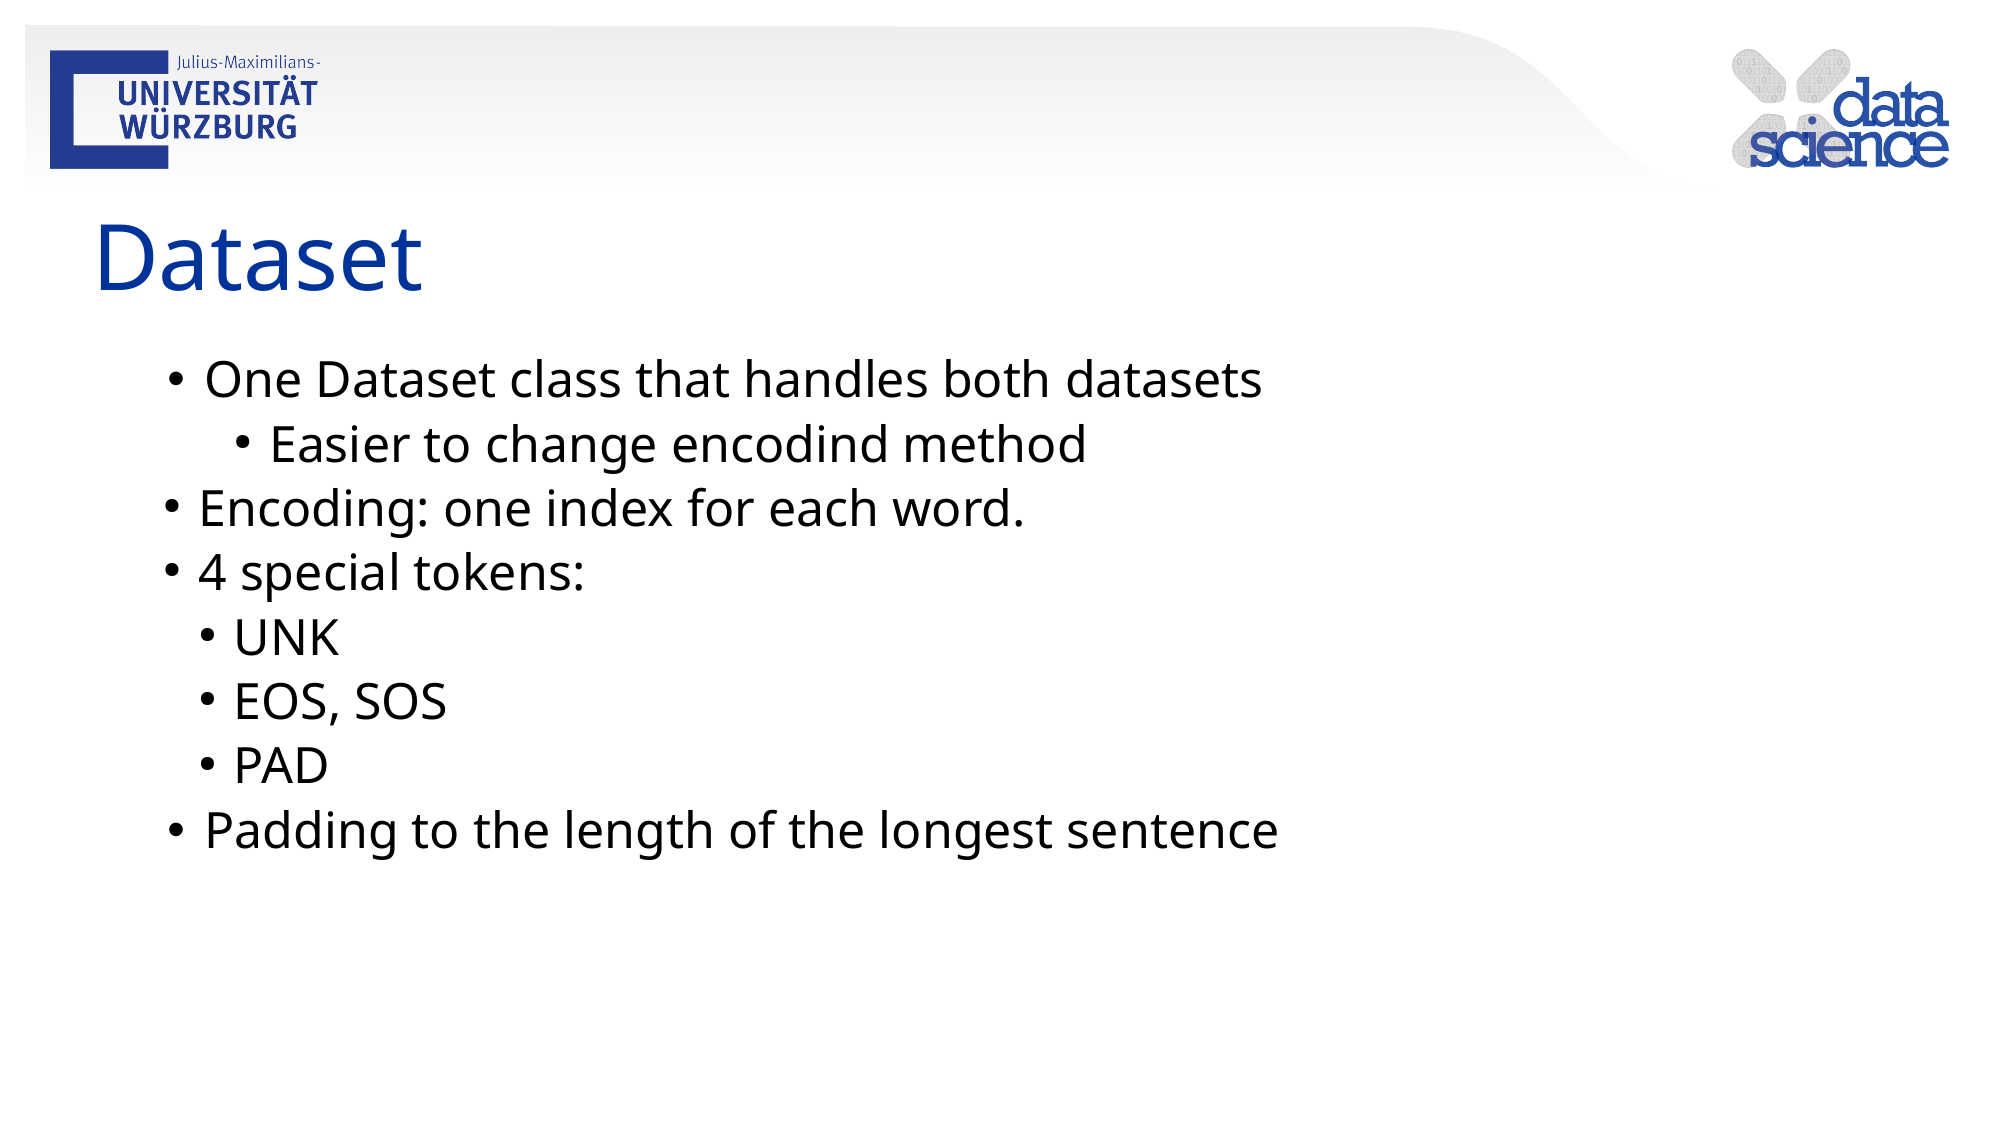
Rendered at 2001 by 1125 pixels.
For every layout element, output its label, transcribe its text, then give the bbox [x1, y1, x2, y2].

text_box One Dataset class that handles both datasets Easier to change encodind method Encoding: one index for each word. 4 special tokens: UNK EOS, SOS PAD Padding to the length of the longest sentence [77, 347, 1901, 1014]
picture [50, 50, 321, 169]
text_box Dataset [77, 198, 1901, 324]
picture [1732, 49, 1949, 168]
